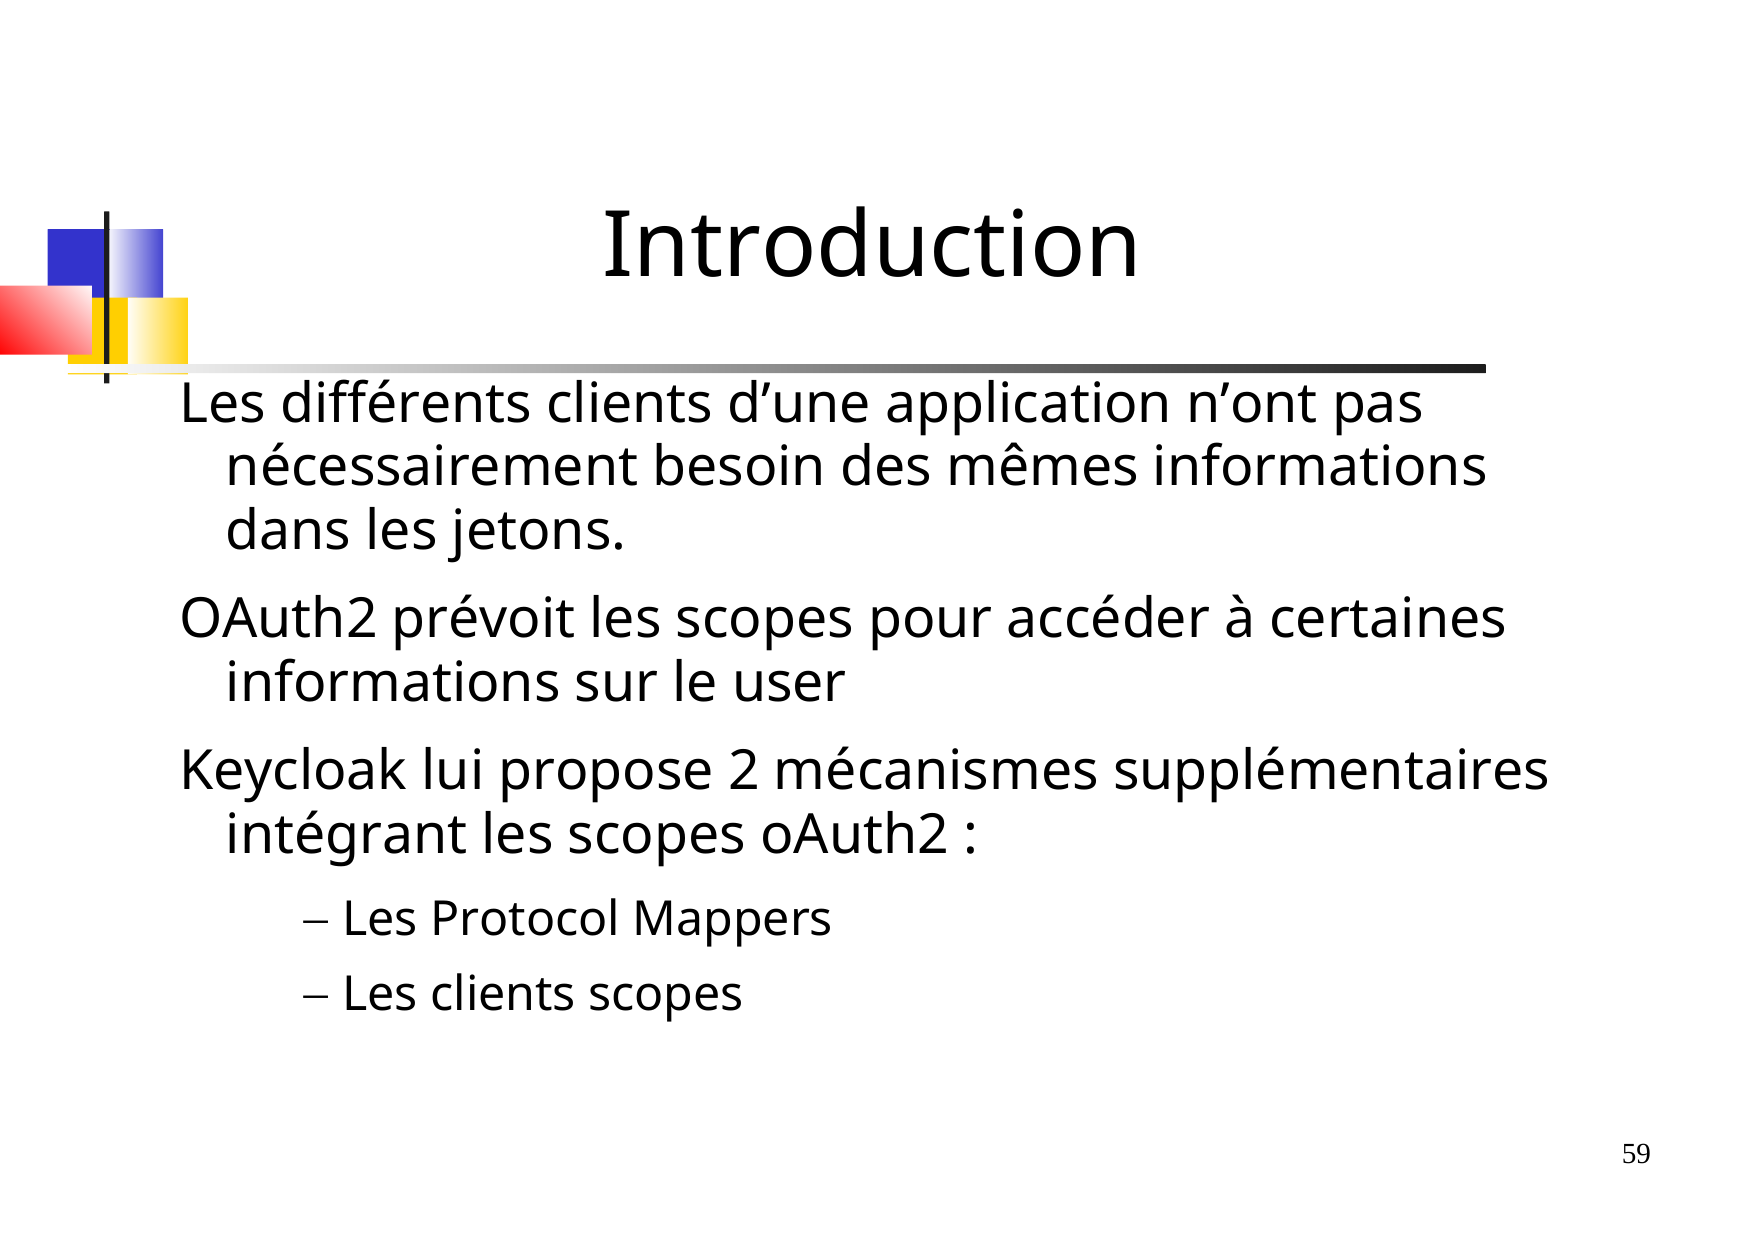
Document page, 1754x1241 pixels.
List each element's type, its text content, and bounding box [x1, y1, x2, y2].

list Les différents clients d’une application n’ont pas nécessairement besoin des mêmes informations dans les jetons. OAuth2 prévoit les scopes pour accéder à certaines informations sur le user Keycloak lui propose 2 mécanismes supplémentaires intégrant les scopes oAuth2 : Les Protocol Mappers Les clients scopes [179, 371, 1567, 1091]
title Introduction [179, 139, 1567, 351]
